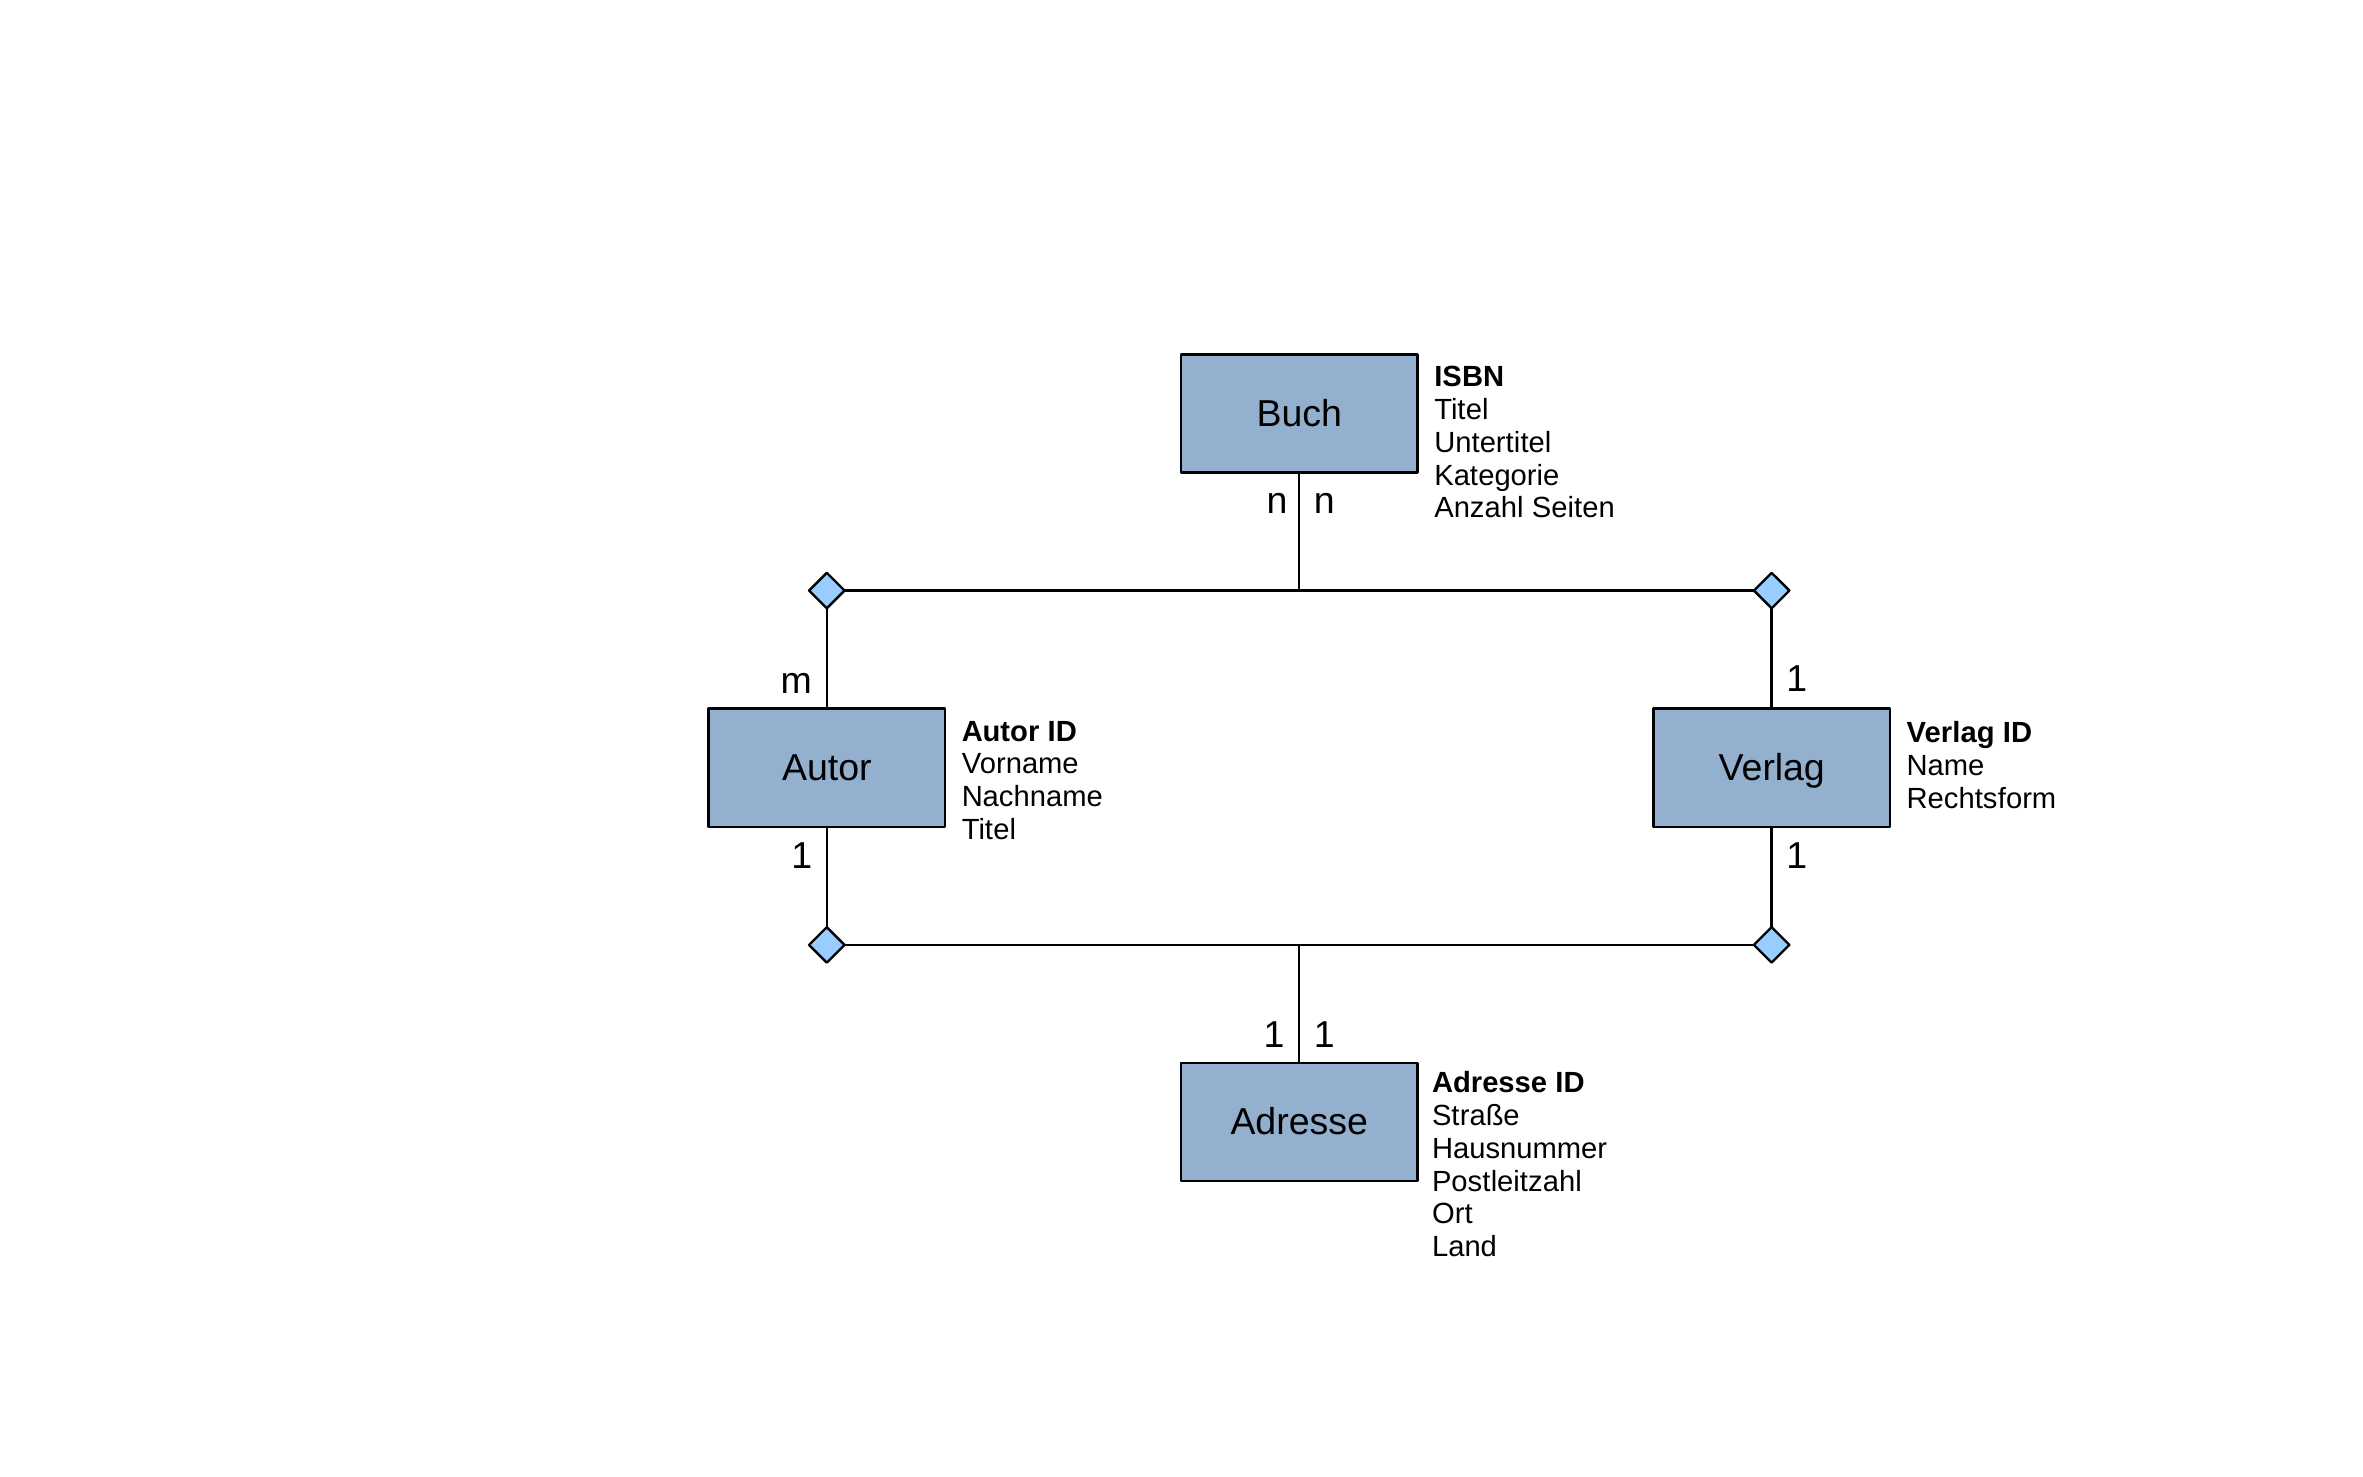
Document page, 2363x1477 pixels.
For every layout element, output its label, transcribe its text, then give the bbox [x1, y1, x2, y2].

text_box Autor ID Vorname Nachname Titel [947, 707, 1118, 854]
text_box Verlag ID Name Rechtsform [1891, 708, 2072, 822]
text_box ISBN Titel Untertitel Kategorie Anzahl Seiten [1419, 352, 1630, 532]
text_box Buch [1181, 354, 1418, 473]
text_box m [765, 651, 827, 709]
text_box 1 [1299, 1006, 1350, 1063]
text_box 1 [776, 826, 827, 884]
text_box Adresse ID Straße Hausnummer Postleitzahl Ort Land [1417, 1058, 1623, 1271]
text_box 1 [1771, 649, 1823, 707]
text_box [1753, 572, 1790, 609]
text_box [809, 927, 845, 963]
text_box Verlag [1653, 708, 1890, 827]
text_box n [1299, 472, 1350, 530]
text_box 1 [1248, 1006, 1299, 1063]
text_box [809, 572, 845, 609]
text_box Autor [708, 708, 945, 827]
text_box Adresse [1181, 1062, 1417, 1182]
text_box [1753, 927, 1790, 963]
text_box n [1251, 472, 1299, 530]
text_box 1 [1771, 826, 1823, 884]
